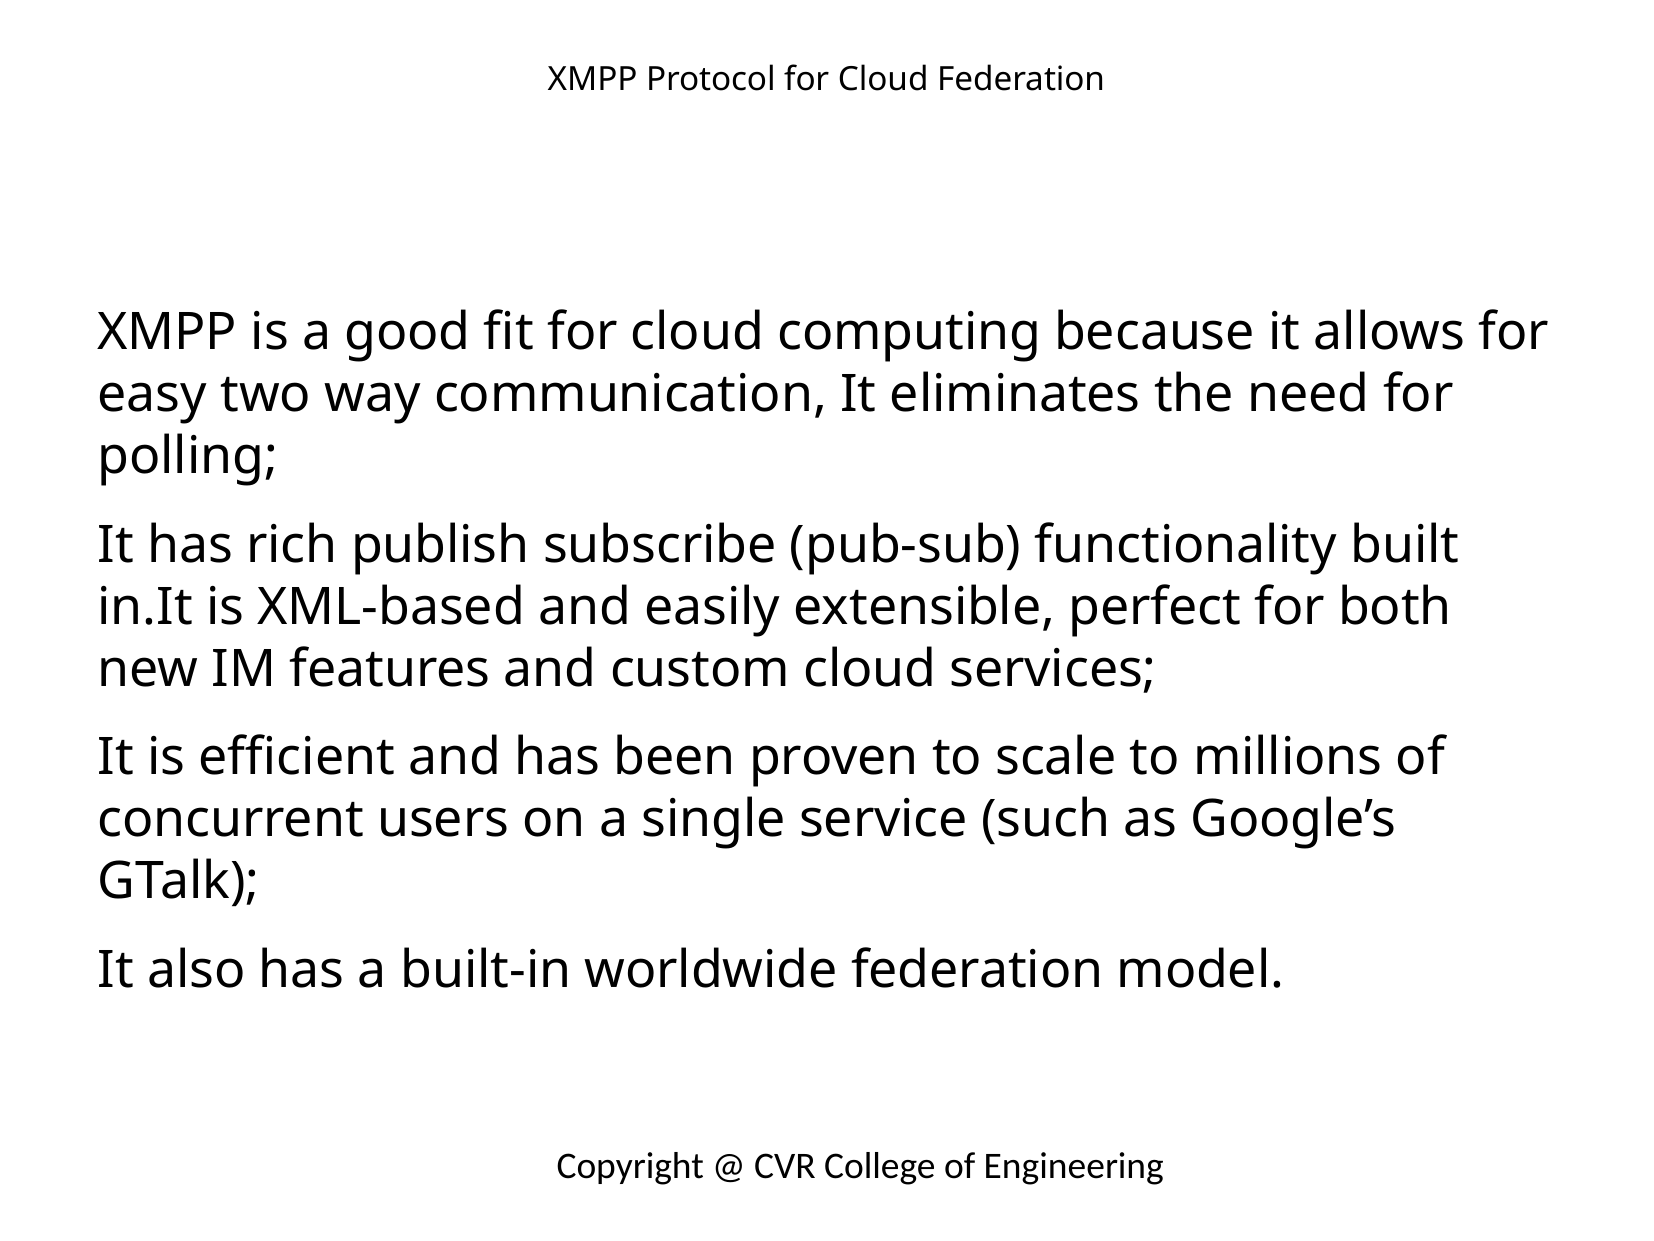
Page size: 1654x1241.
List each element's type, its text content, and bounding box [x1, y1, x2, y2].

list XMPP is a good fit for cloud computing because it allows for easy two way communication, It eliminates the need for polling; It has rich publish subscribe (pub-sub) functionality built in.It is XML-based and easily extensible, perfect for both new IM features and custom cloud services; It is efficient and has been proven to scale to millions of concurrent users on a single service (such as Google’s GTalk); It also has a built-in worldwide federation model. [82, 290, 1571, 1010]
title XMPP Protocol for Cloud Federation [82, 49, 1571, 257]
